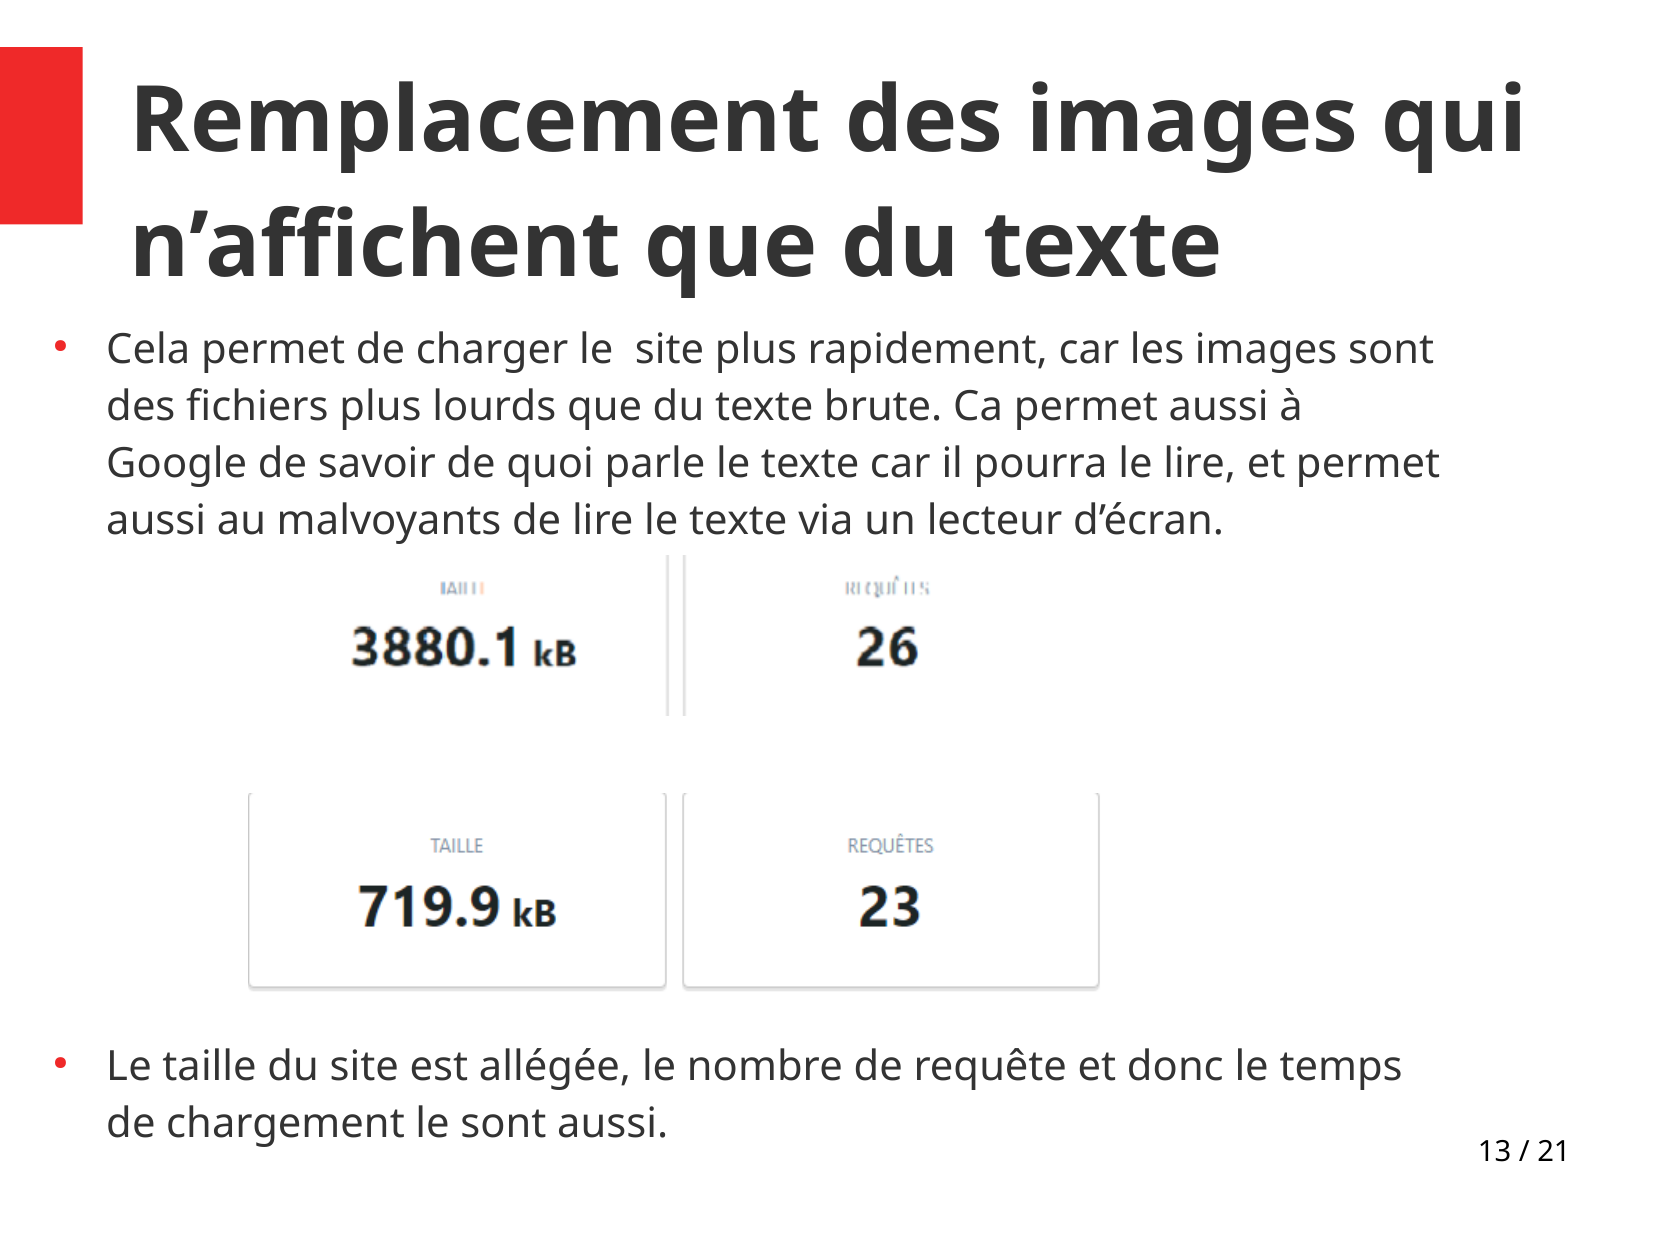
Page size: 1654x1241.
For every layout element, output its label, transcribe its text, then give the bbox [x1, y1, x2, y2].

title Remplacement des images qui n’affichent que du texte [129, 53, 1583, 304]
picture [248, 793, 1186, 993]
picture [283, 555, 1071, 716]
list Cela permet de charger le site plus rapidement, car les images sont des fichiers plus lourds que du texte brute. Ca permet aussi à Google de savoir de quoi parle le texte car il pourra le lire, et permet aussi au malvoyants de lire le texte via un lecteur d’écran. Le taille du site est allégée, le nombre de requête et donc le temps de chargement le sont aussi. [35, 318, 1453, 1039]
